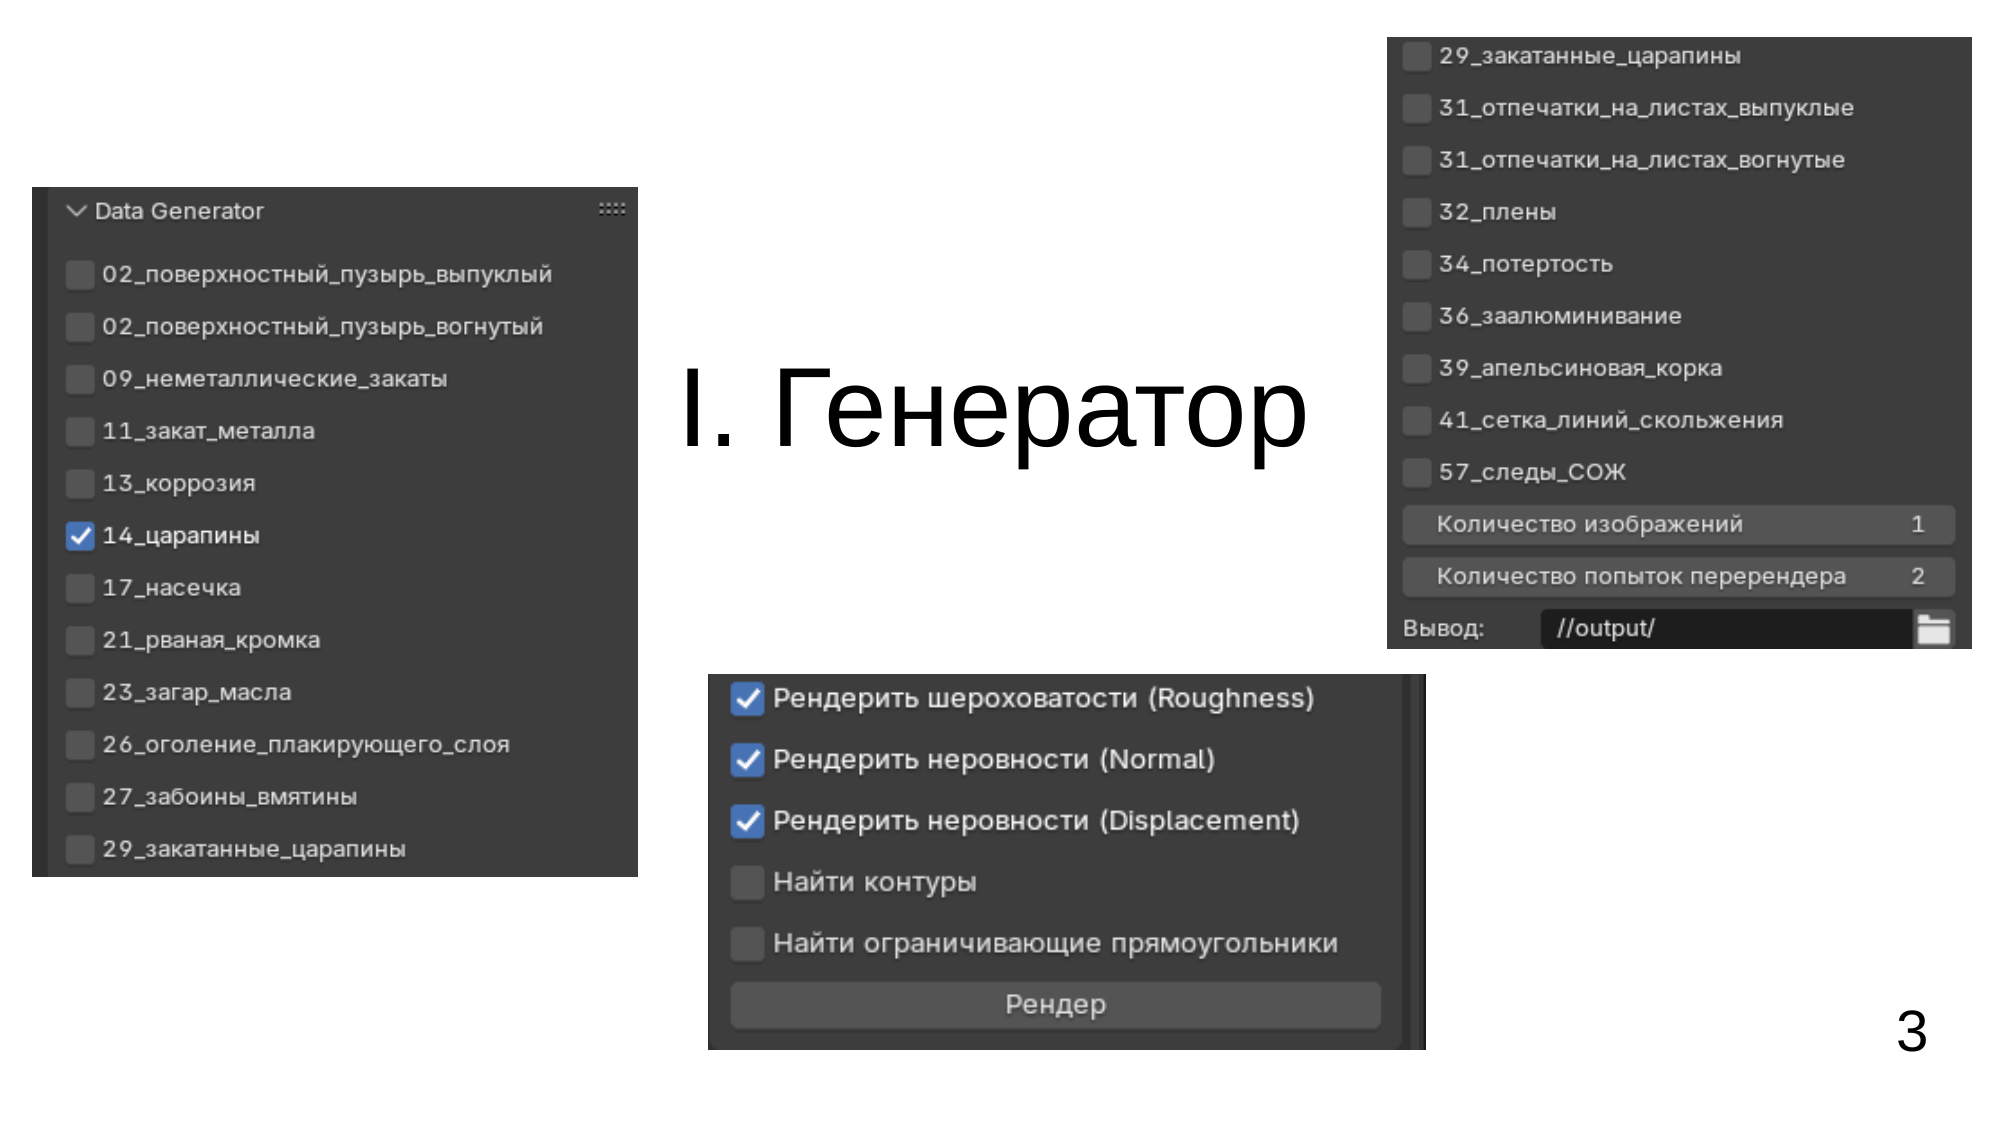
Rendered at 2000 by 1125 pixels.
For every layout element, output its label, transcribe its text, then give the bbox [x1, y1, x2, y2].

picture [32, 187, 638, 877]
title 3 [1875, 975, 1951, 1088]
picture [1387, 37, 1972, 649]
picture [708, 674, 1426, 1051]
text_box I. Генератор [638, 337, 1351, 488]
